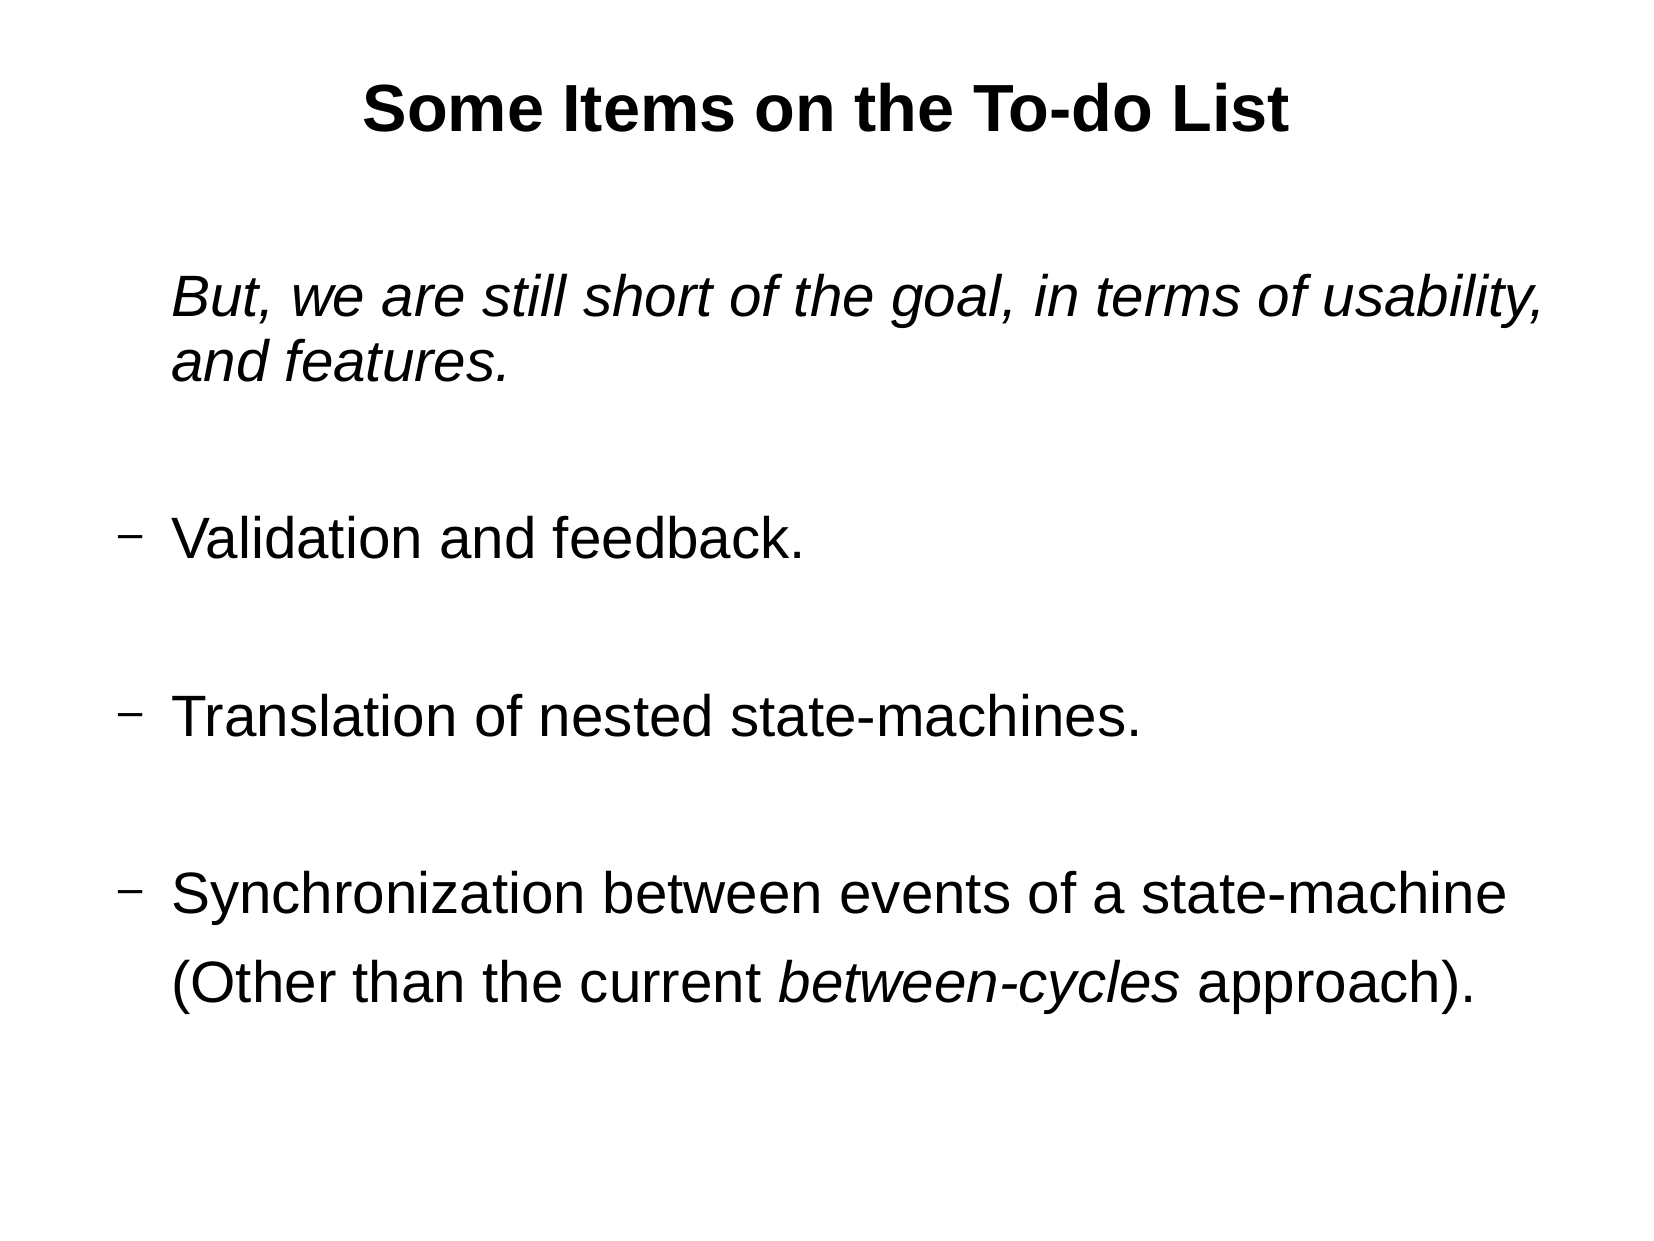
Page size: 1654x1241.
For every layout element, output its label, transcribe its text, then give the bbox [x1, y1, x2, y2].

list Some Items on the To-do List But, we are still short of the goal, in terms of usability, and features. Validation and feedback. Translation of nested state-machines. Synchronization between events of a state-machine (Other than the current between-cycles approach). [29, 70, 1625, 1158]
